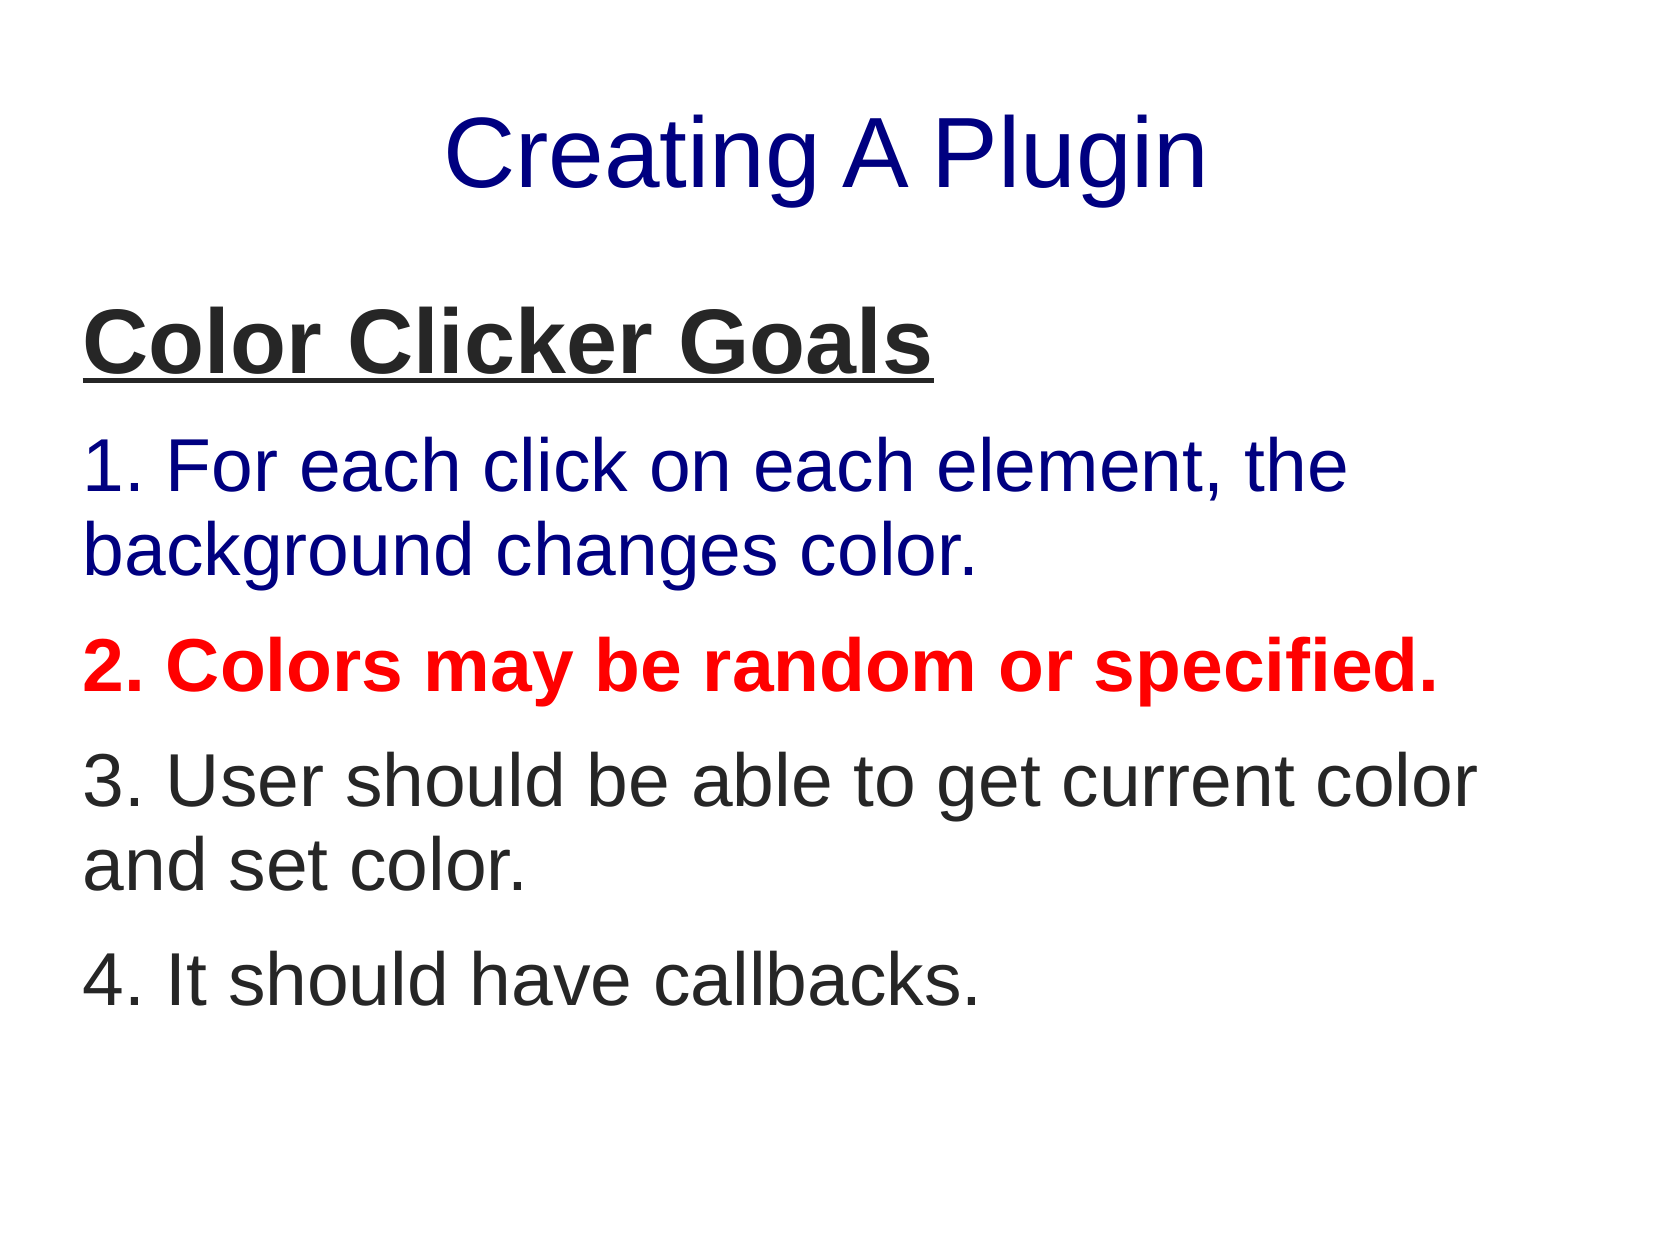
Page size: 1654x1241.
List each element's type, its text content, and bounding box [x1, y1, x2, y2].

list Color Clicker Goals 1. For each click on each element, the background changes color. 2. Colors may be random or specified. 3. User should be able to get current color and set color. 4. It should have callbacks. [82, 290, 1571, 1109]
title Creating A Plugin [82, 49, 1571, 257]
